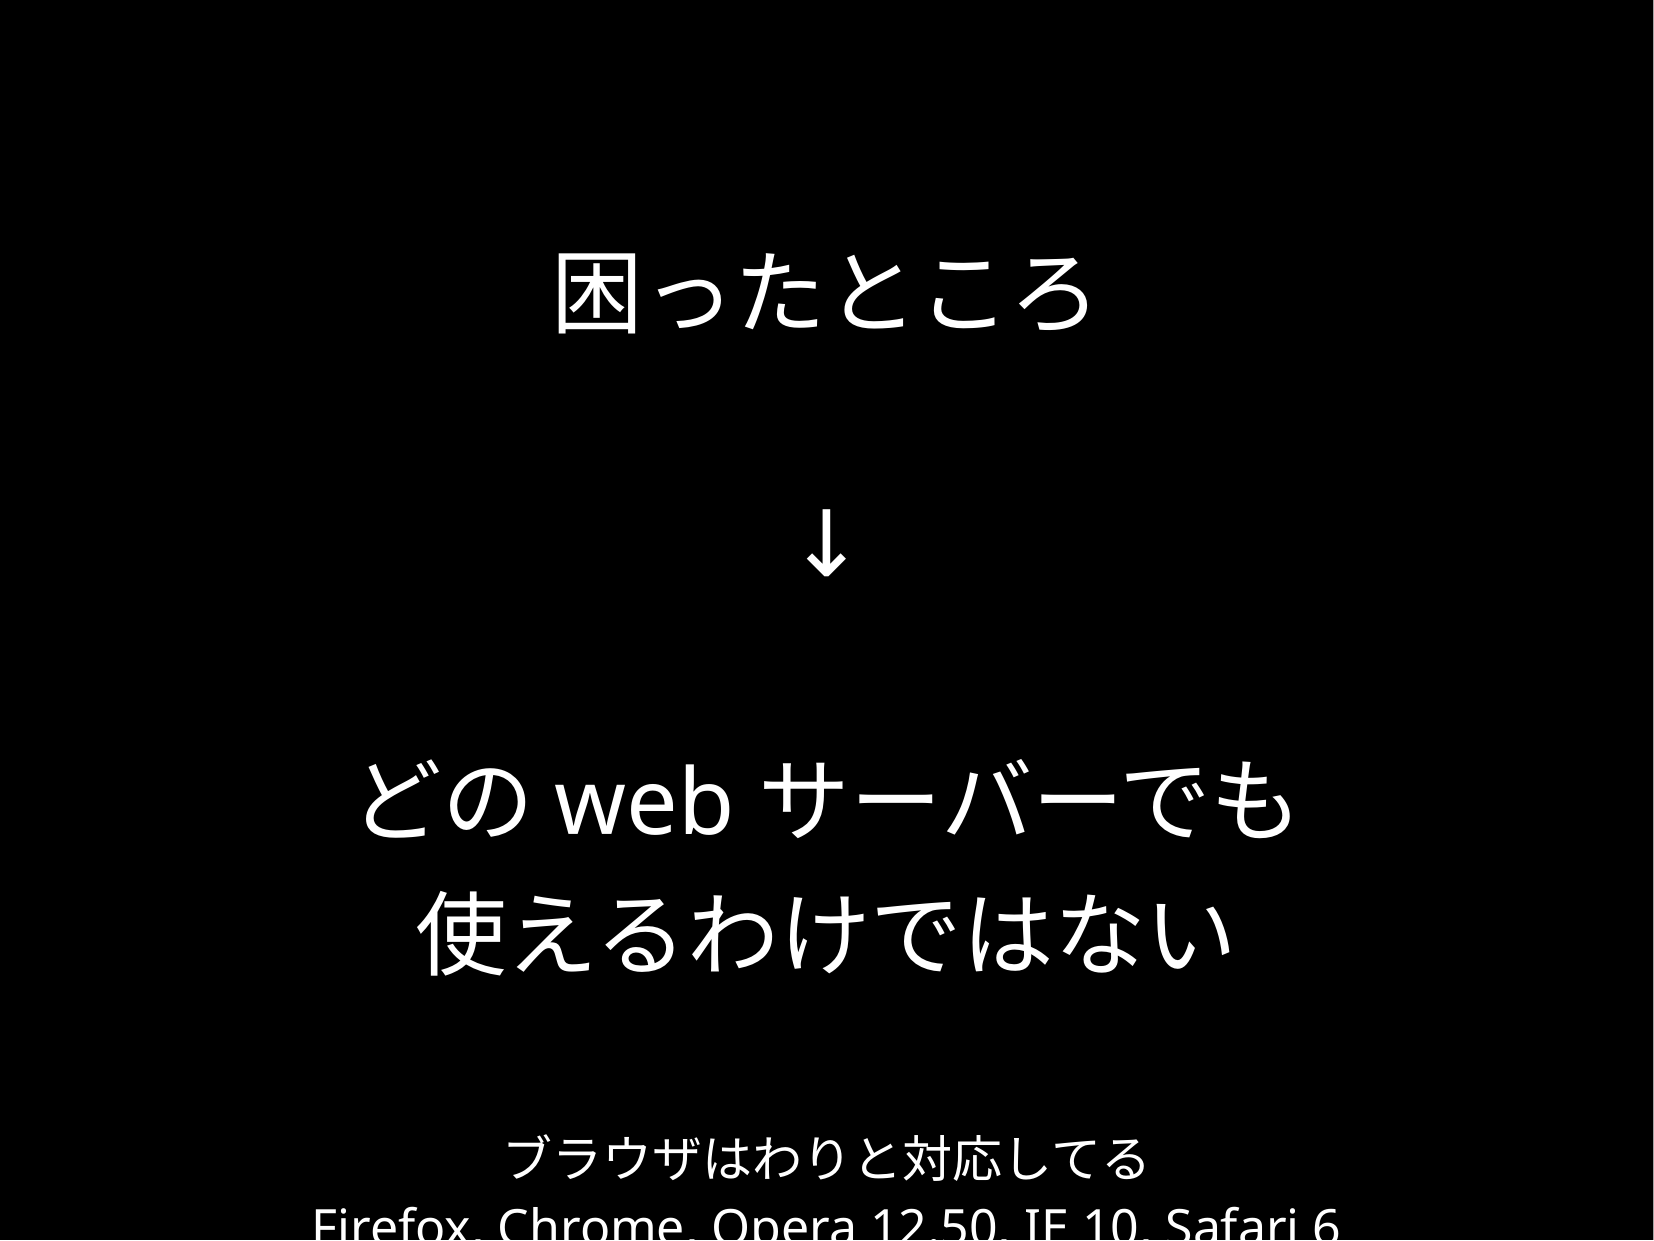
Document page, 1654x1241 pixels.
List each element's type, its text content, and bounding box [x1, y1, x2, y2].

subtitle 困ったところ ↓ どの web サーバーでも 使えるわけではない ブラウザはわりと対応してる Firefox, Chrome, Opera 12.50, IE 10, Safari 6 [82, 49, 1571, 1182]
